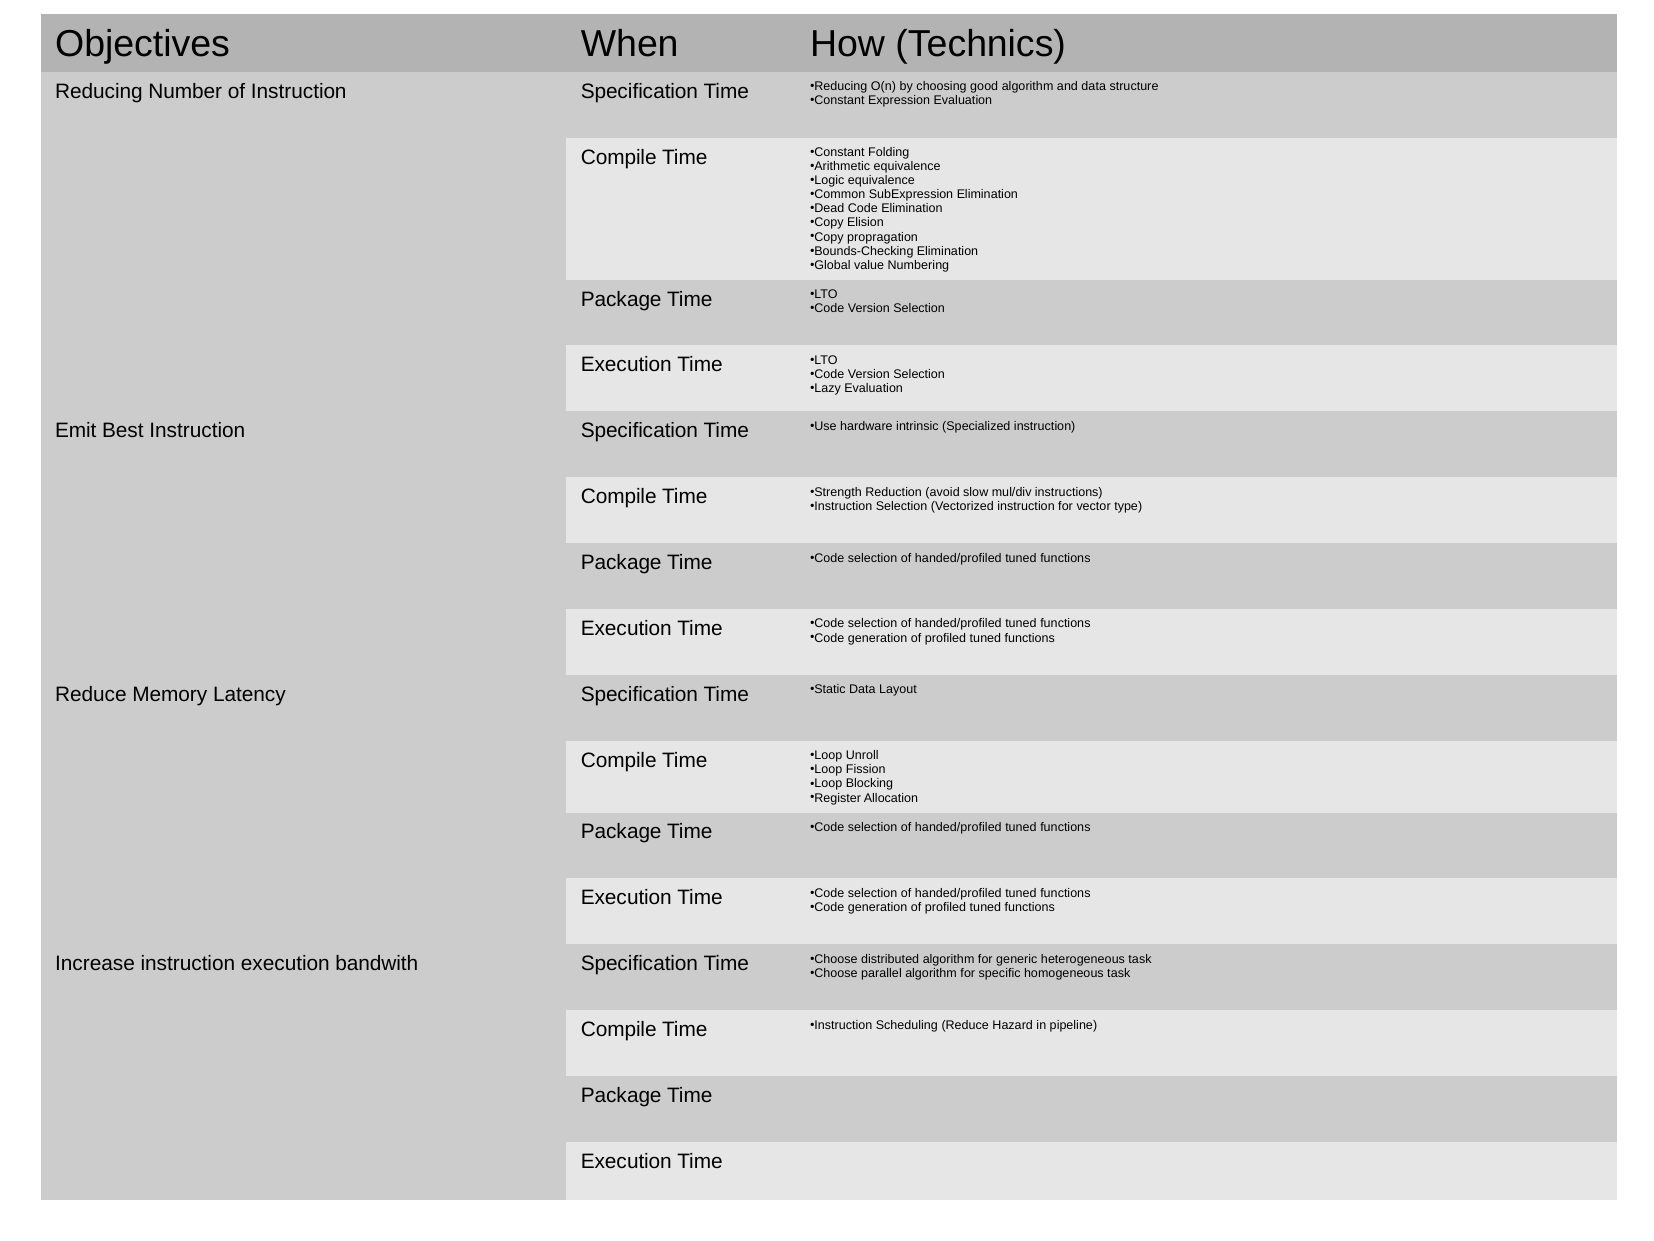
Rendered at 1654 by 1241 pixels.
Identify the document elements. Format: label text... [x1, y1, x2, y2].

table_cell Execution Time [566, 345, 795, 411]
table_header How (Technics) [795, 14, 1617, 72]
table_cell Reducing Number of Instruction [41, 72, 566, 411]
table_cell [795, 1076, 1617, 1142]
table_cell Compile Time [566, 138, 795, 280]
table_cell Package Time [566, 543, 795, 609]
table_cell Package Time [566, 1076, 795, 1142]
table_cell Instruction Scheduling (Reduce Hazard in pipeline) [795, 1010, 1617, 1076]
table_cell Specification Time [566, 411, 795, 477]
table_cell Code selection of handed/profiled tuned functions Code generation of profiled tuned functions [795, 878, 1617, 944]
table_header When [566, 14, 795, 72]
table_cell Execution Time [566, 609, 795, 675]
table_cell Reduce Memory Latency [41, 675, 566, 944]
table_cell Constant Folding Arithmetic equivalence Logic equivalence Common SubExpression Elimination Dead Code Elimination Copy Elision Copy propragation Bounds-Checking Elimination Global value Numbering [795, 138, 1617, 280]
table_cell Strength Reduction (avoid slow mul/div instructions) Instruction Selection (Vectorized instruction for vector type) [795, 477, 1617, 543]
table_cell Use hardware intrinsic (Specialized instruction) [795, 411, 1617, 477]
table_cell Increase instruction execution bandwith [41, 944, 566, 1200]
table_cell Reducing O(n) by choosing good algorithm and data structure Constant Expression Evaluation [795, 72, 1617, 138]
table_cell Execution Time [566, 1142, 795, 1200]
table_cell Compile Time [566, 477, 795, 543]
table_cell Code selection of handed/profiled tuned functions [795, 543, 1617, 609]
table_cell LTO Code Version Selection Lazy Evaluation [795, 345, 1617, 411]
table_cell Loop Unroll Loop Fission Loop Blocking Register Allocation [795, 741, 1617, 813]
table_cell Choose distributed algorithm for generic heterogeneous task Choose parallel algorithm for specific homogeneous task [795, 944, 1617, 1010]
table_cell Specification Time [566, 944, 795, 1010]
table_cell [795, 1142, 1617, 1200]
table_header Objectives [41, 14, 566, 72]
table_cell Compile Time [566, 741, 795, 813]
table_cell Static Data Layout [795, 675, 1617, 741]
table_cell LTO Code Version Selection [795, 280, 1617, 345]
table_cell Package Time [566, 280, 795, 345]
table_cell Code selection of handed/profiled tuned functions Code generation of profiled tuned functions [795, 609, 1617, 675]
table_cell Execution Time [566, 878, 795, 944]
table_cell Code selection of handed/profiled tuned functions [795, 813, 1617, 878]
table_cell Specification Time [566, 72, 795, 138]
table_cell Emit Best Instruction [41, 411, 566, 675]
table_cell Specification Time [566, 675, 795, 741]
table_cell Package Time [566, 813, 795, 878]
table_cell Compile Time [566, 1010, 795, 1076]
